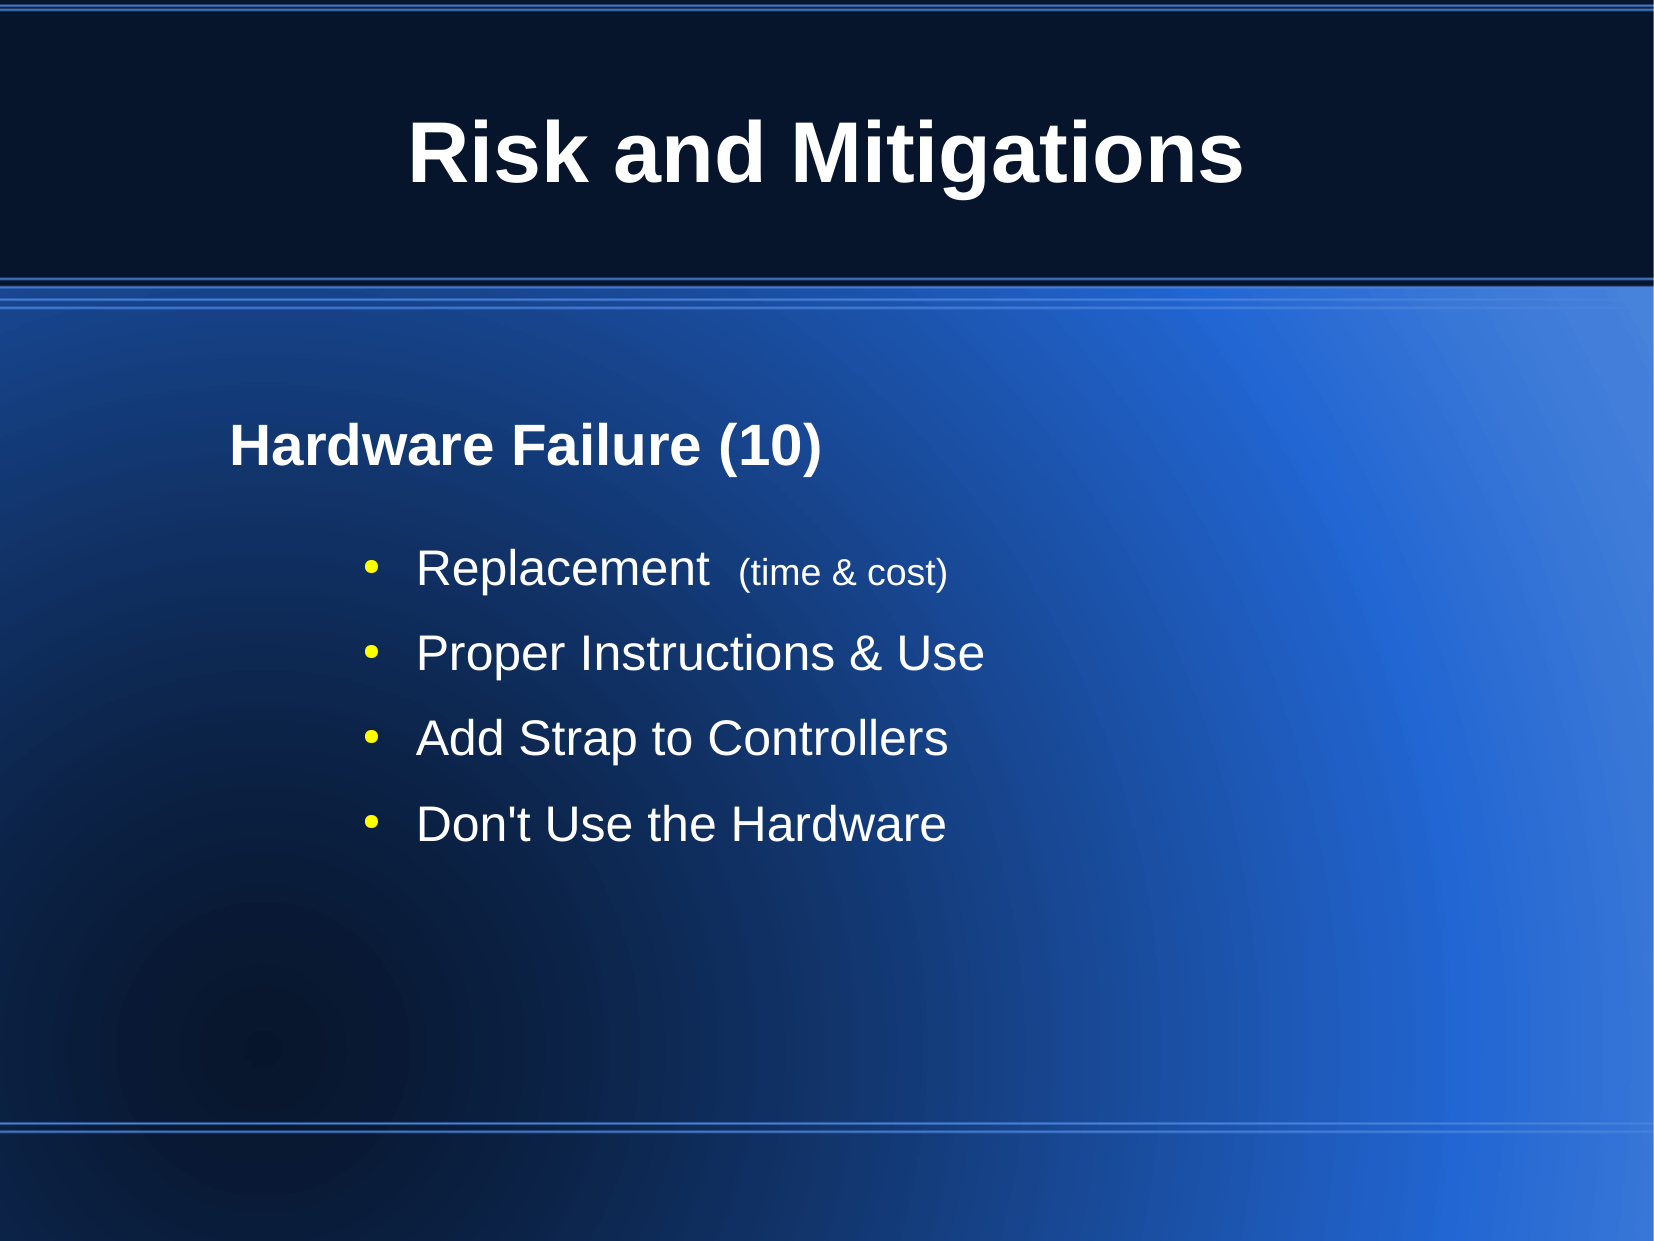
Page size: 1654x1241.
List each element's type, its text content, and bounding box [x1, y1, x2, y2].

text_box Hardware Failure (10) [214, 405, 838, 487]
title Risk and Mitigations [82, 49, 1571, 257]
list Replacement (time & cost) Proper Instructions & Use Add Strap to Controllers Don't Use the Hardware [345, 540, 1471, 976]
picture [0, 0, 1654, 1241]
